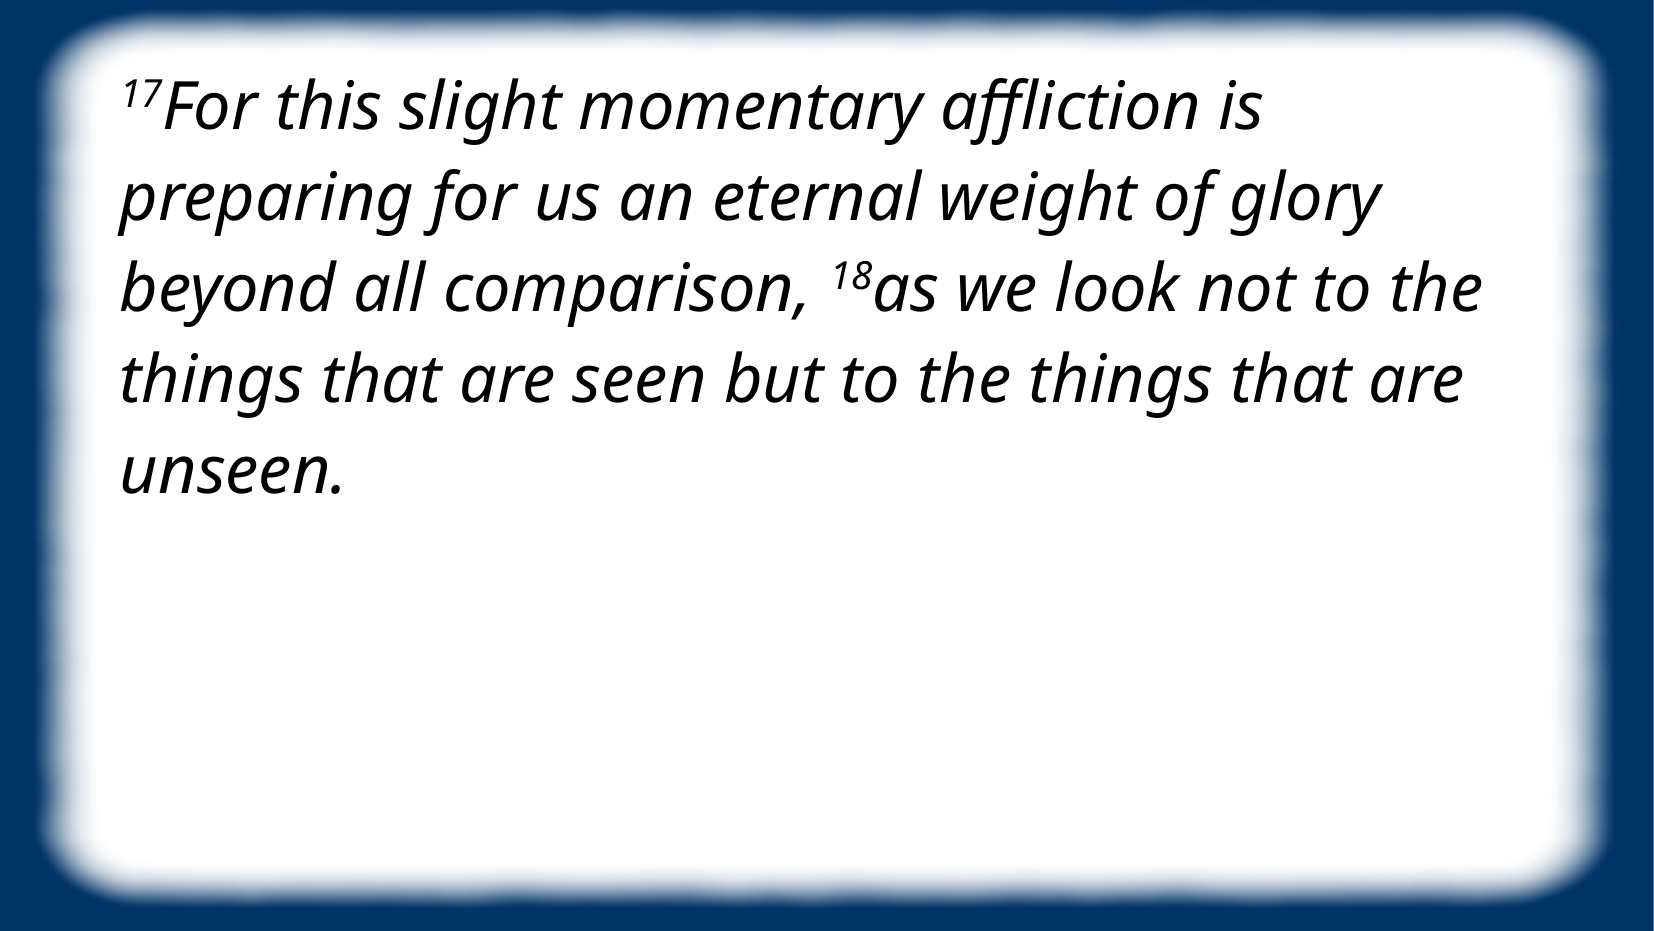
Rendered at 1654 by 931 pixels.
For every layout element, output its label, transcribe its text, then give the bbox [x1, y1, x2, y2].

text_box 17For this slight momentary affliction is preparing for us an eternal weight of glory beyond all comparison, 18as we look not to the things that are seen but to the things that are unseen. [105, 51, 1546, 511]
picture [0, 0, 1654, 931]
